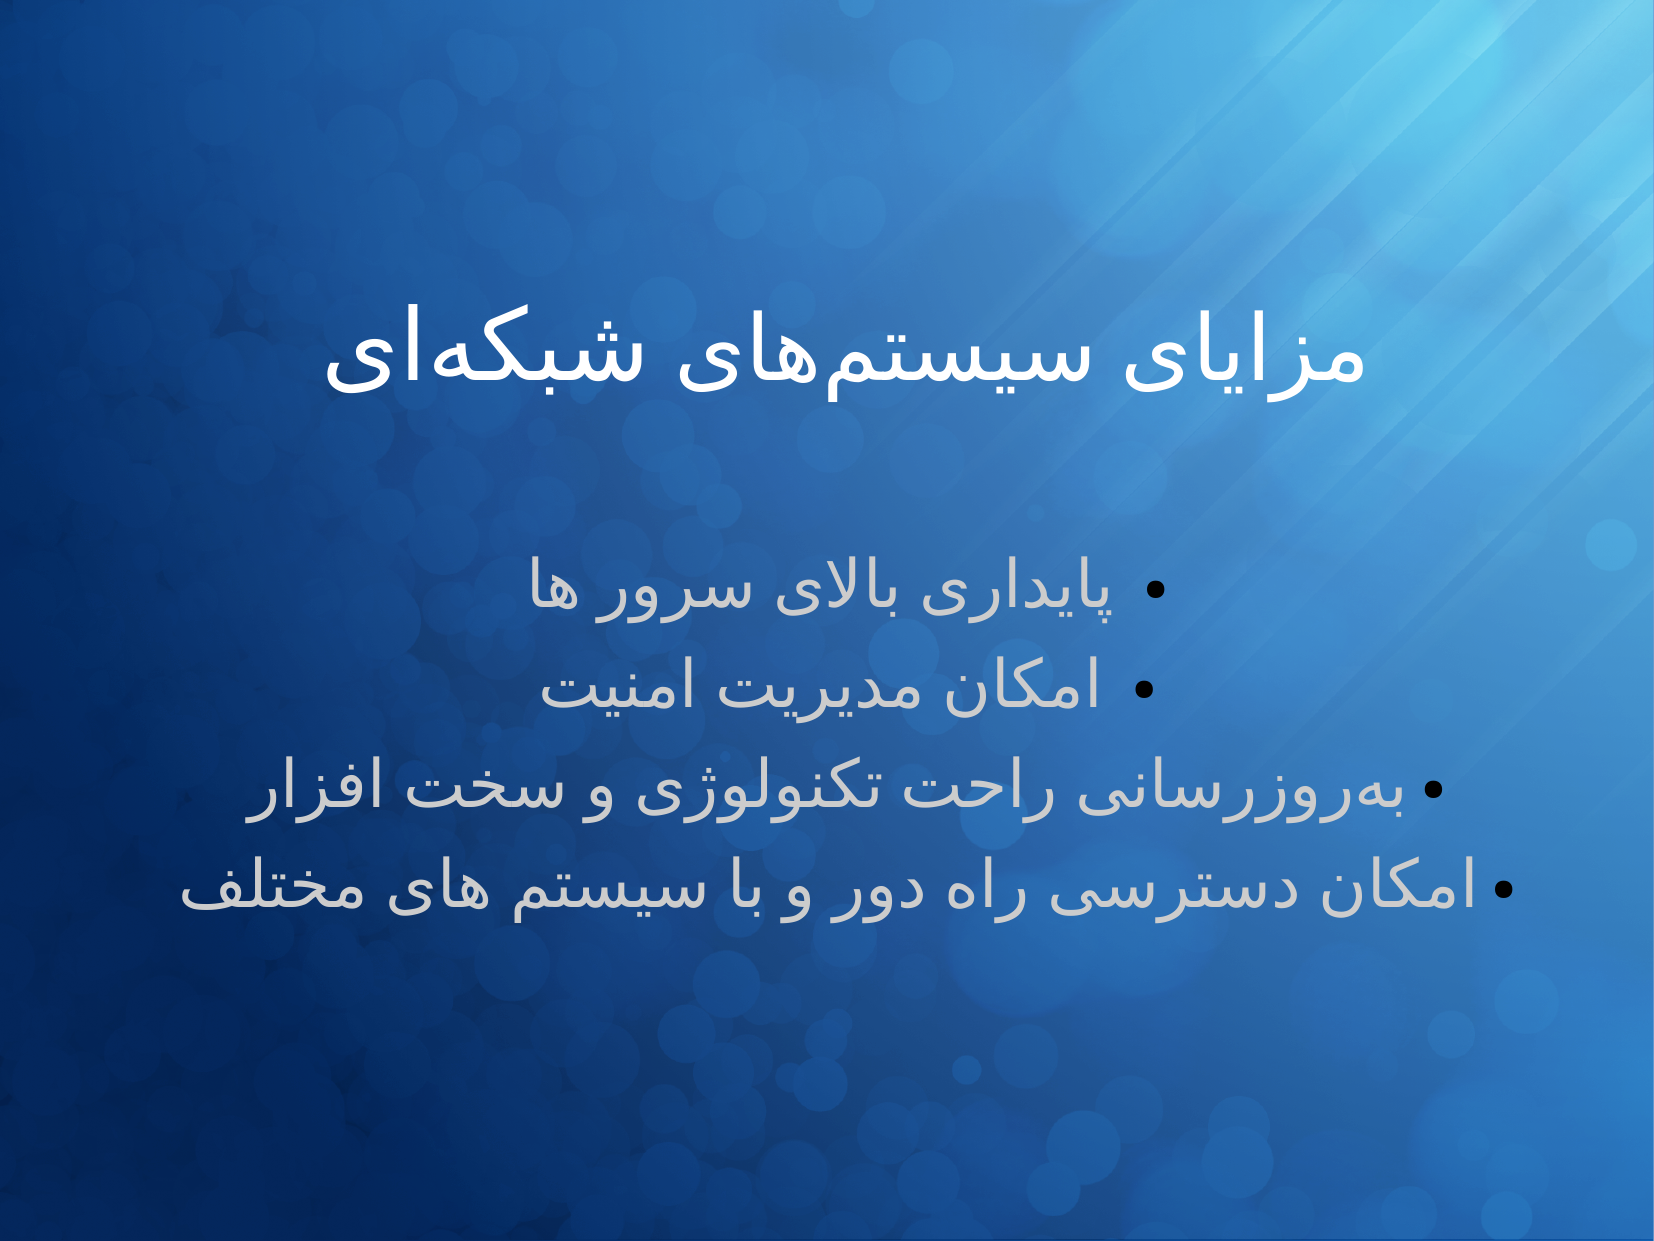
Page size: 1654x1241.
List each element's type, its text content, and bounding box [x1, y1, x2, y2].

title مزایای سیستم‌های شبکه‌ای [118, 225, 1576, 488]
subtitle پایداری بالای سرور ها امکان مدیریت امنیت به‌روزرسانی راحت تکنولوژی و سخت افزار امکان دسترسی راه دور و با سیستم های مختلف [112, 473, 1570, 996]
picture [0, 0, 1654, 1241]
